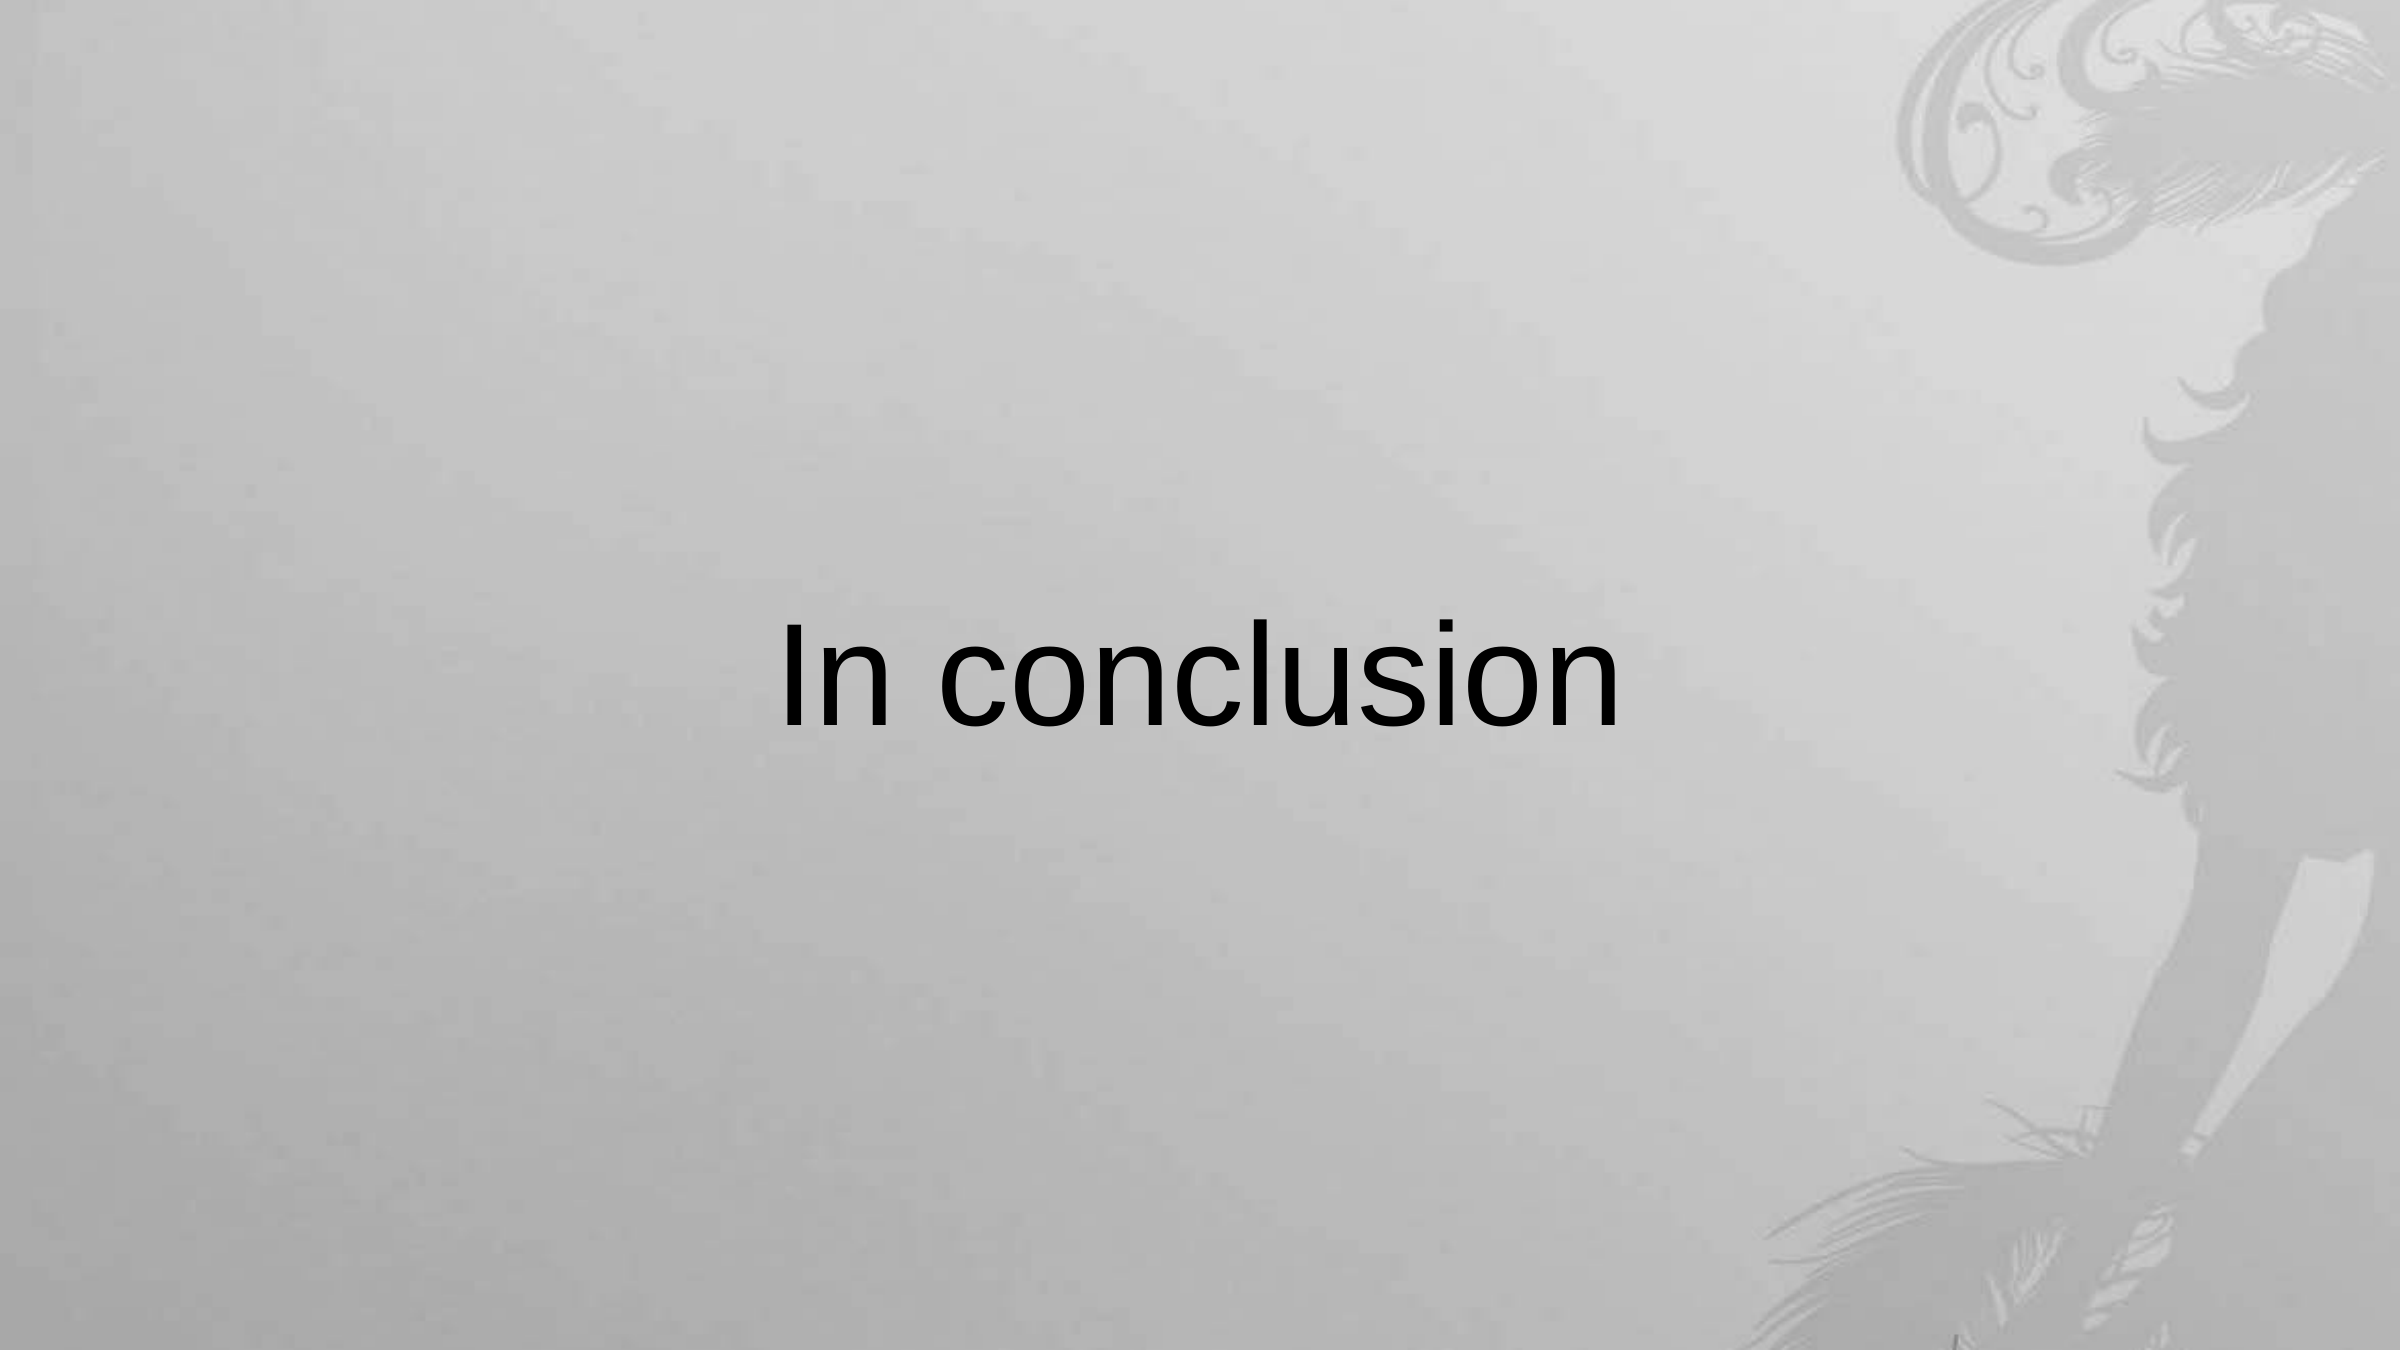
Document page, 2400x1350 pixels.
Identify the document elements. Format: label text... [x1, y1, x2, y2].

title In conclusion [120, 562, 2281, 788]
picture [0, 0, 2400, 1350]
